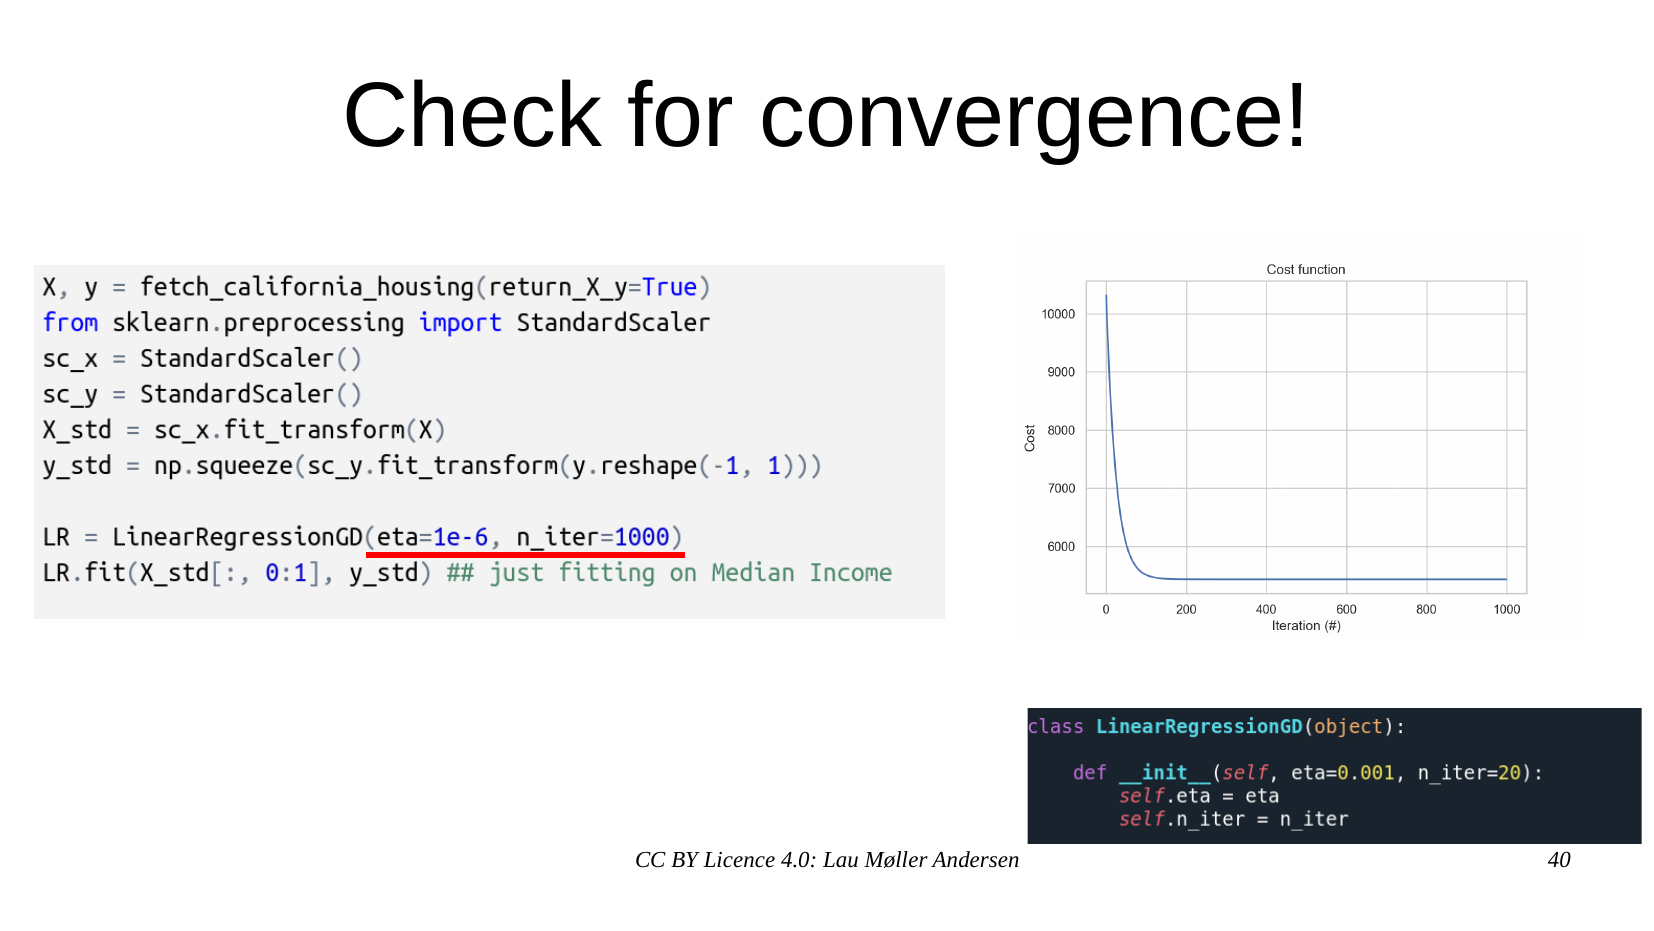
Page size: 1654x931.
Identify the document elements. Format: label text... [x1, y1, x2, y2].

picture [34, 265, 945, 619]
picture [1027, 708, 1642, 844]
title Check for convergence! [82, 37, 1571, 193]
picture [1015, 232, 1583, 638]
